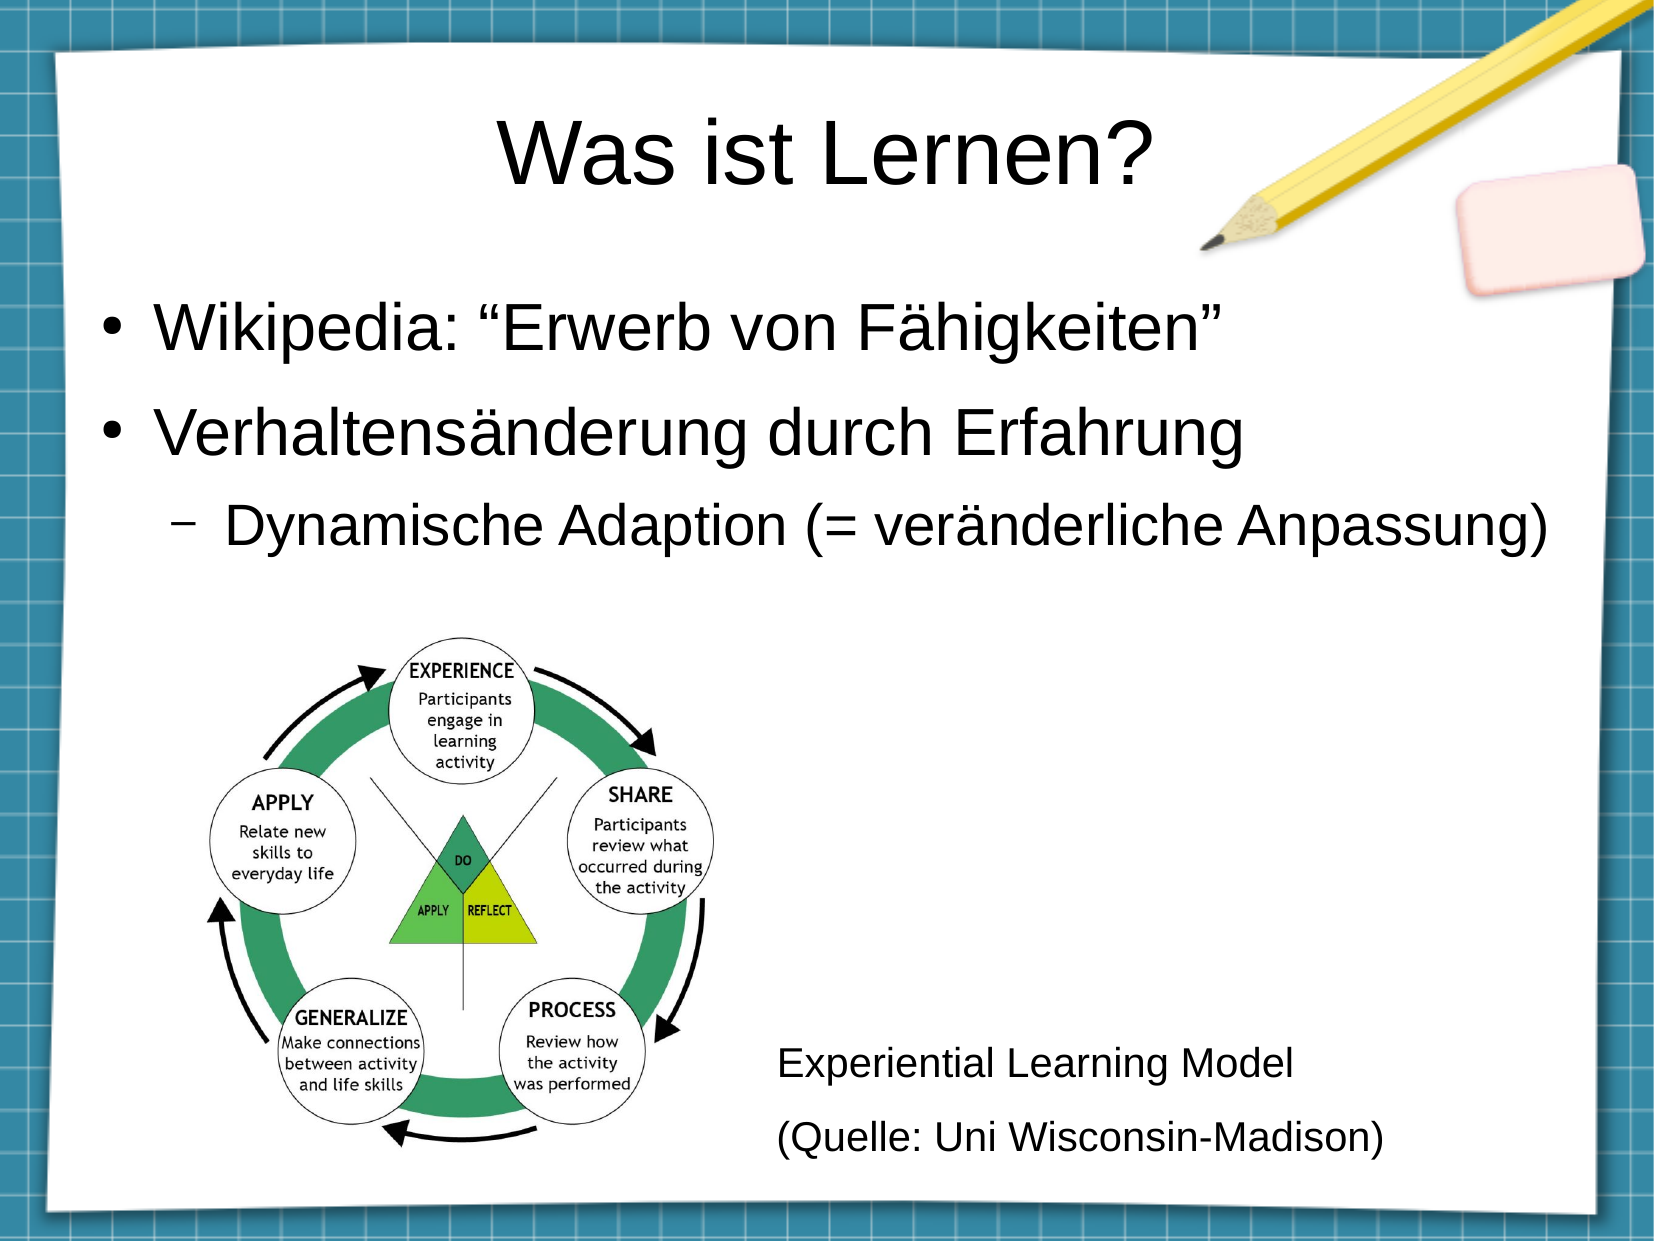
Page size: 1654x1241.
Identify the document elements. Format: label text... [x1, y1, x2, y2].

title Was ist Lernen? [82, 49, 1571, 257]
list Wikipedia: “Erwerb von Fähigkeiten” Verhaltensänderung durch Erfahrung Dynamische Adaption (= veränderliche Anpassung) Experiential Learning Model (Quelle: Uni Wisconsin-Madison) [82, 290, 1571, 1186]
picture [0, 0, 1654, 1241]
